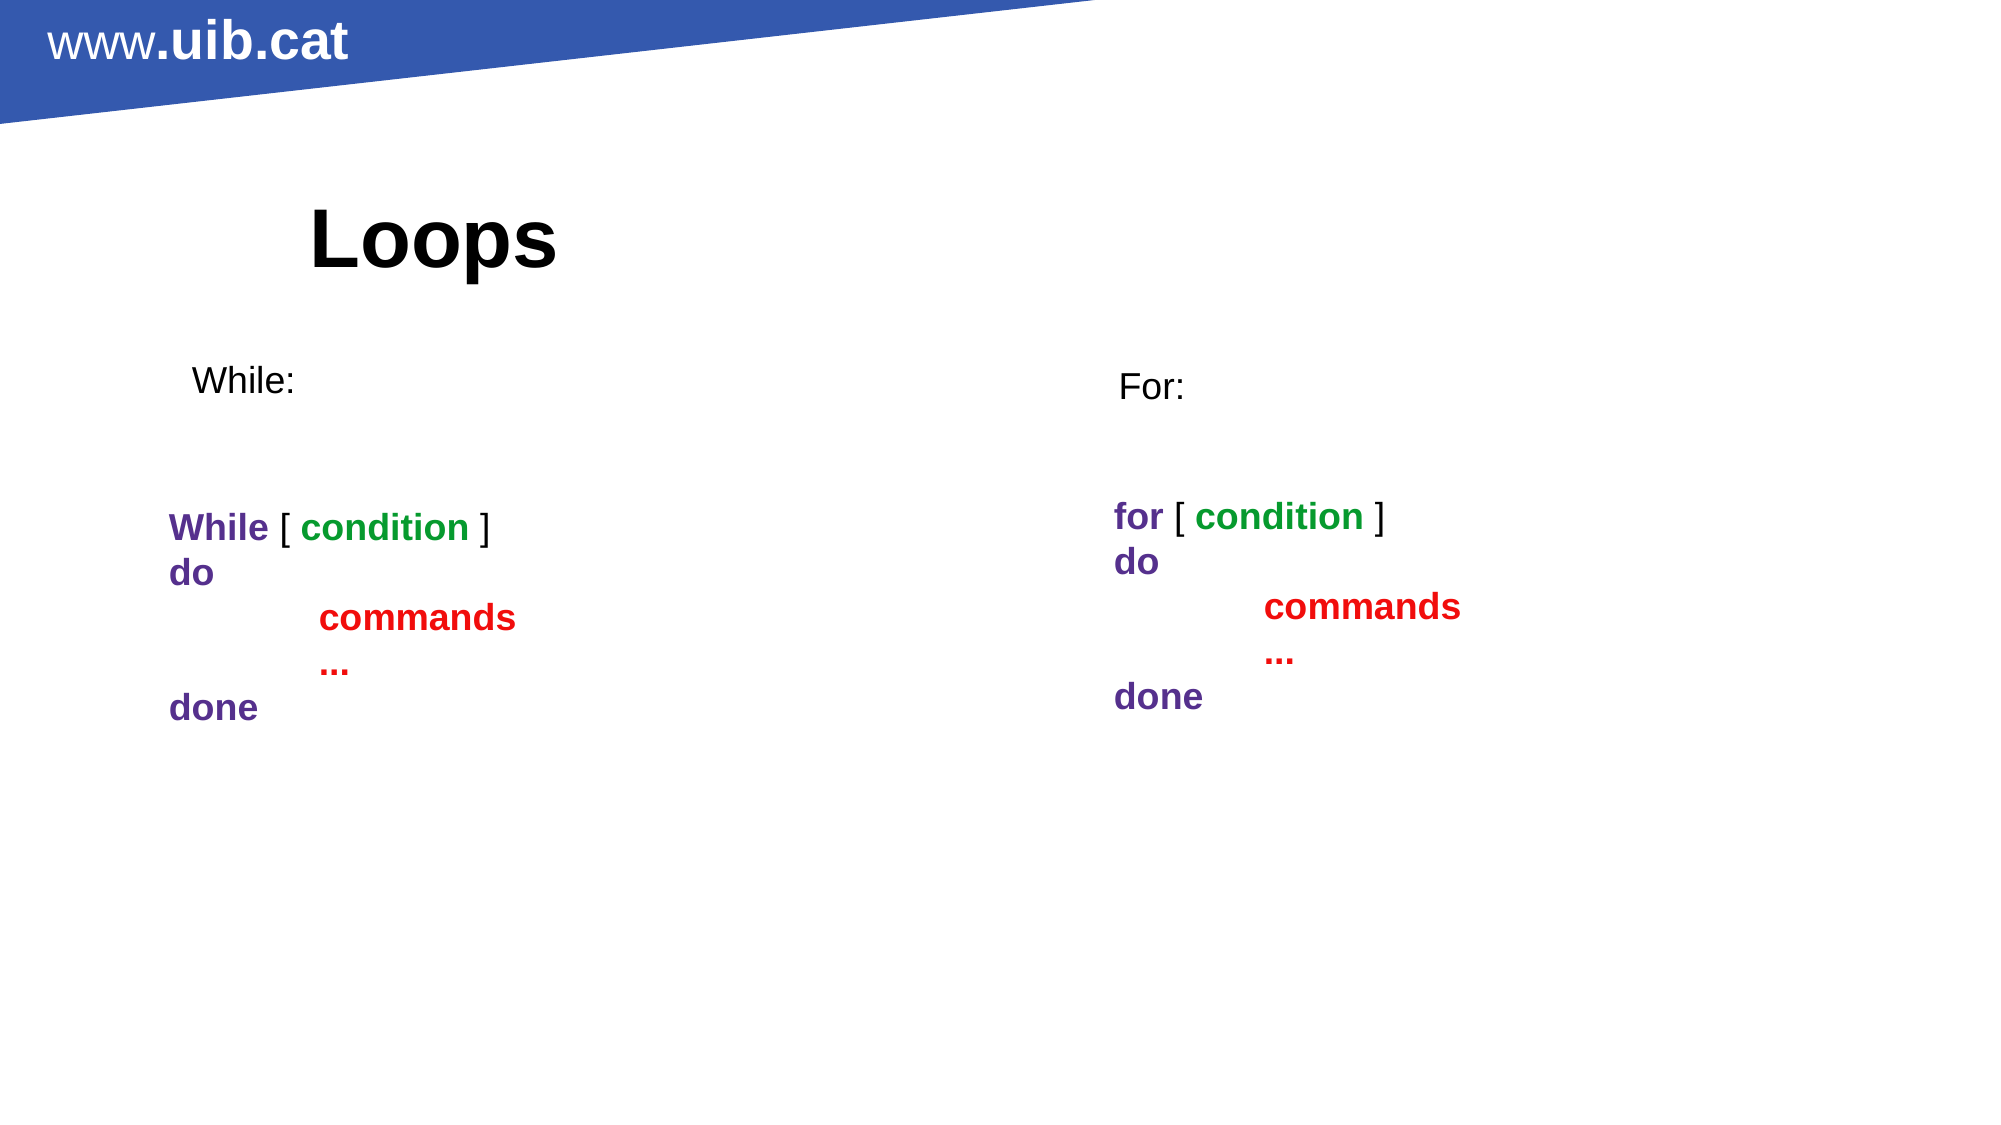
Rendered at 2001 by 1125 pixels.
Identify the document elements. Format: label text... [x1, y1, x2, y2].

text_box For: [1103, 354, 1211, 412]
text_box Loops [295, 177, 857, 285]
text_box While: [177, 348, 322, 406]
text_box While [ condition ] do commands ... done [154, 496, 532, 721]
text_box for [ condition ] do commands ... done [1099, 484, 1477, 709]
